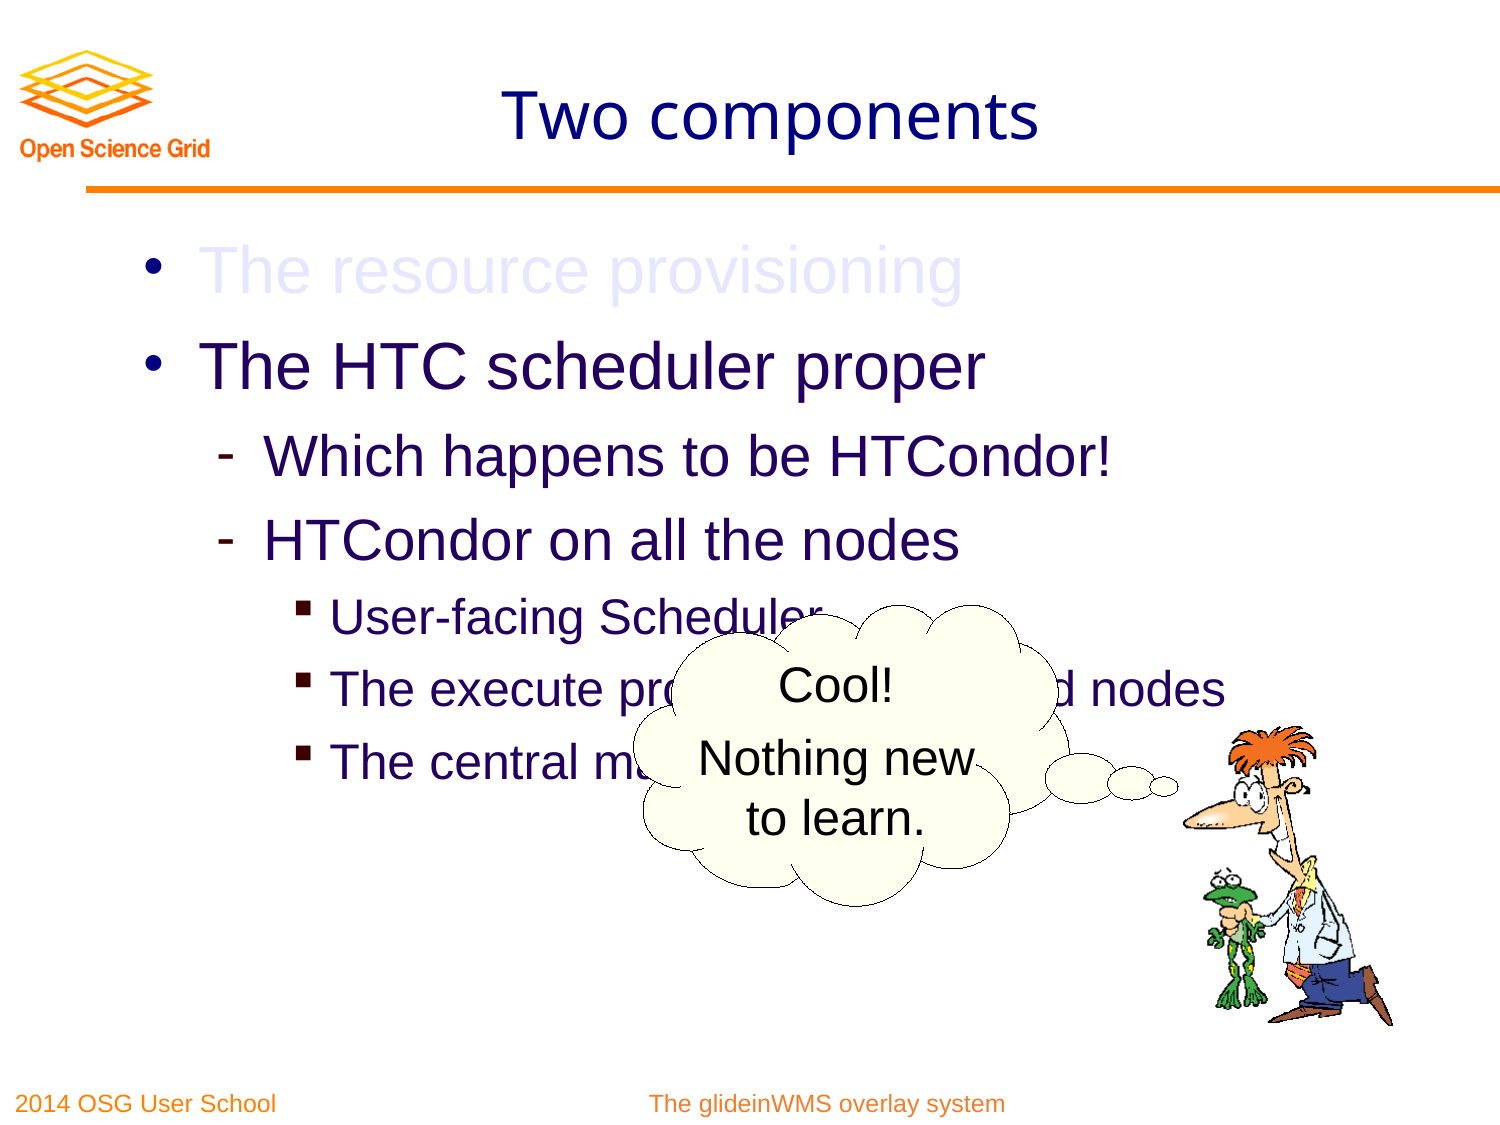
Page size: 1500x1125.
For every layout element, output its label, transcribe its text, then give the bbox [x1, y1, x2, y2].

title Two components [201, 18, 1342, 207]
picture [1183, 725, 1393, 1027]
list The resource provisioning The HTC scheduler proper Which happens to be HTCondor! HTCondor on all the nodes User-facing Scheduler The execute processes on leased nodes The central manager [127, 218, 1403, 1007]
picture [0, 27, 201, 179]
text_box Cool! Nothing new to learn. [633, 605, 1179, 907]
